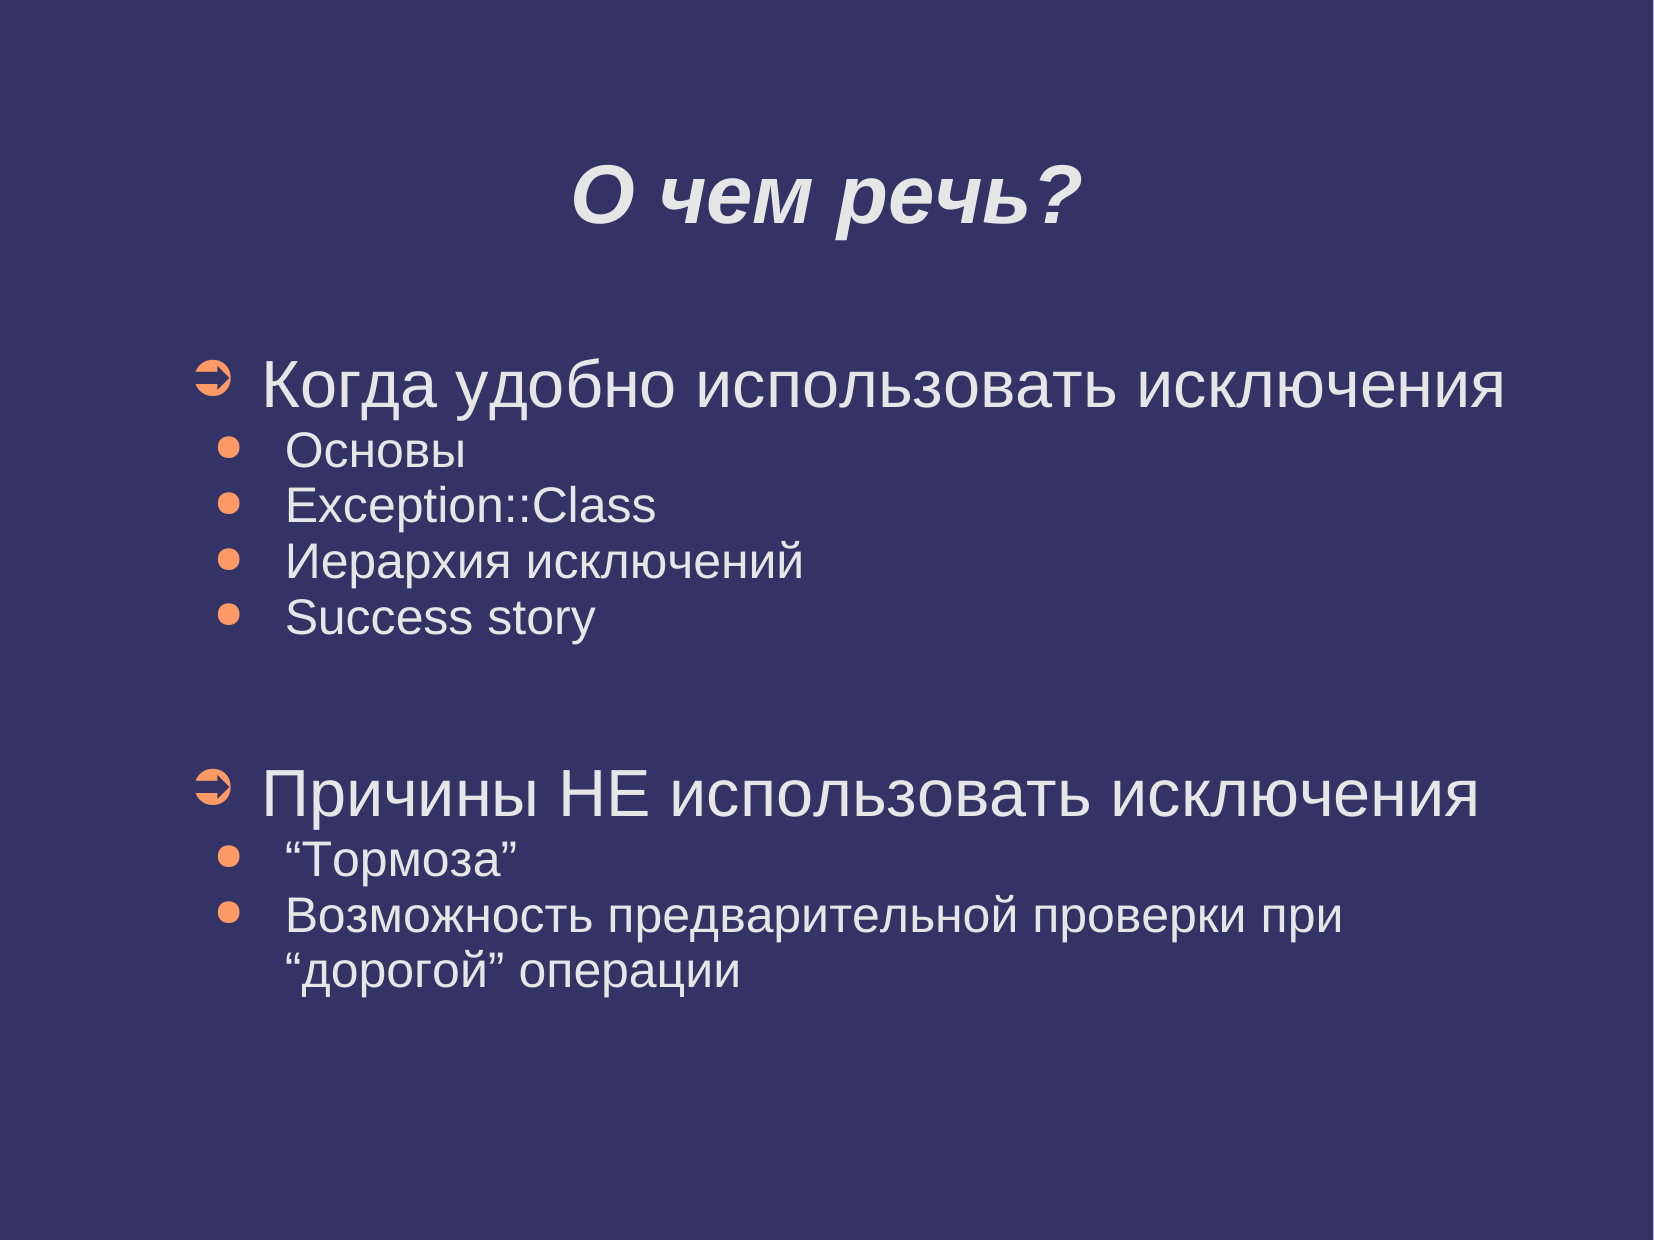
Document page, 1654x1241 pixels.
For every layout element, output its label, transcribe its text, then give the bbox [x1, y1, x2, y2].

list Когда удобно использовать исключения Основы Exception::Class Иерархия исключений Success story Причины НЕ использовать исключения “Тормоза” Возможность предварительной проверки при “дорогой” операции [178, 347, 1570, 1129]
title О чем речь? [118, 90, 1536, 298]
